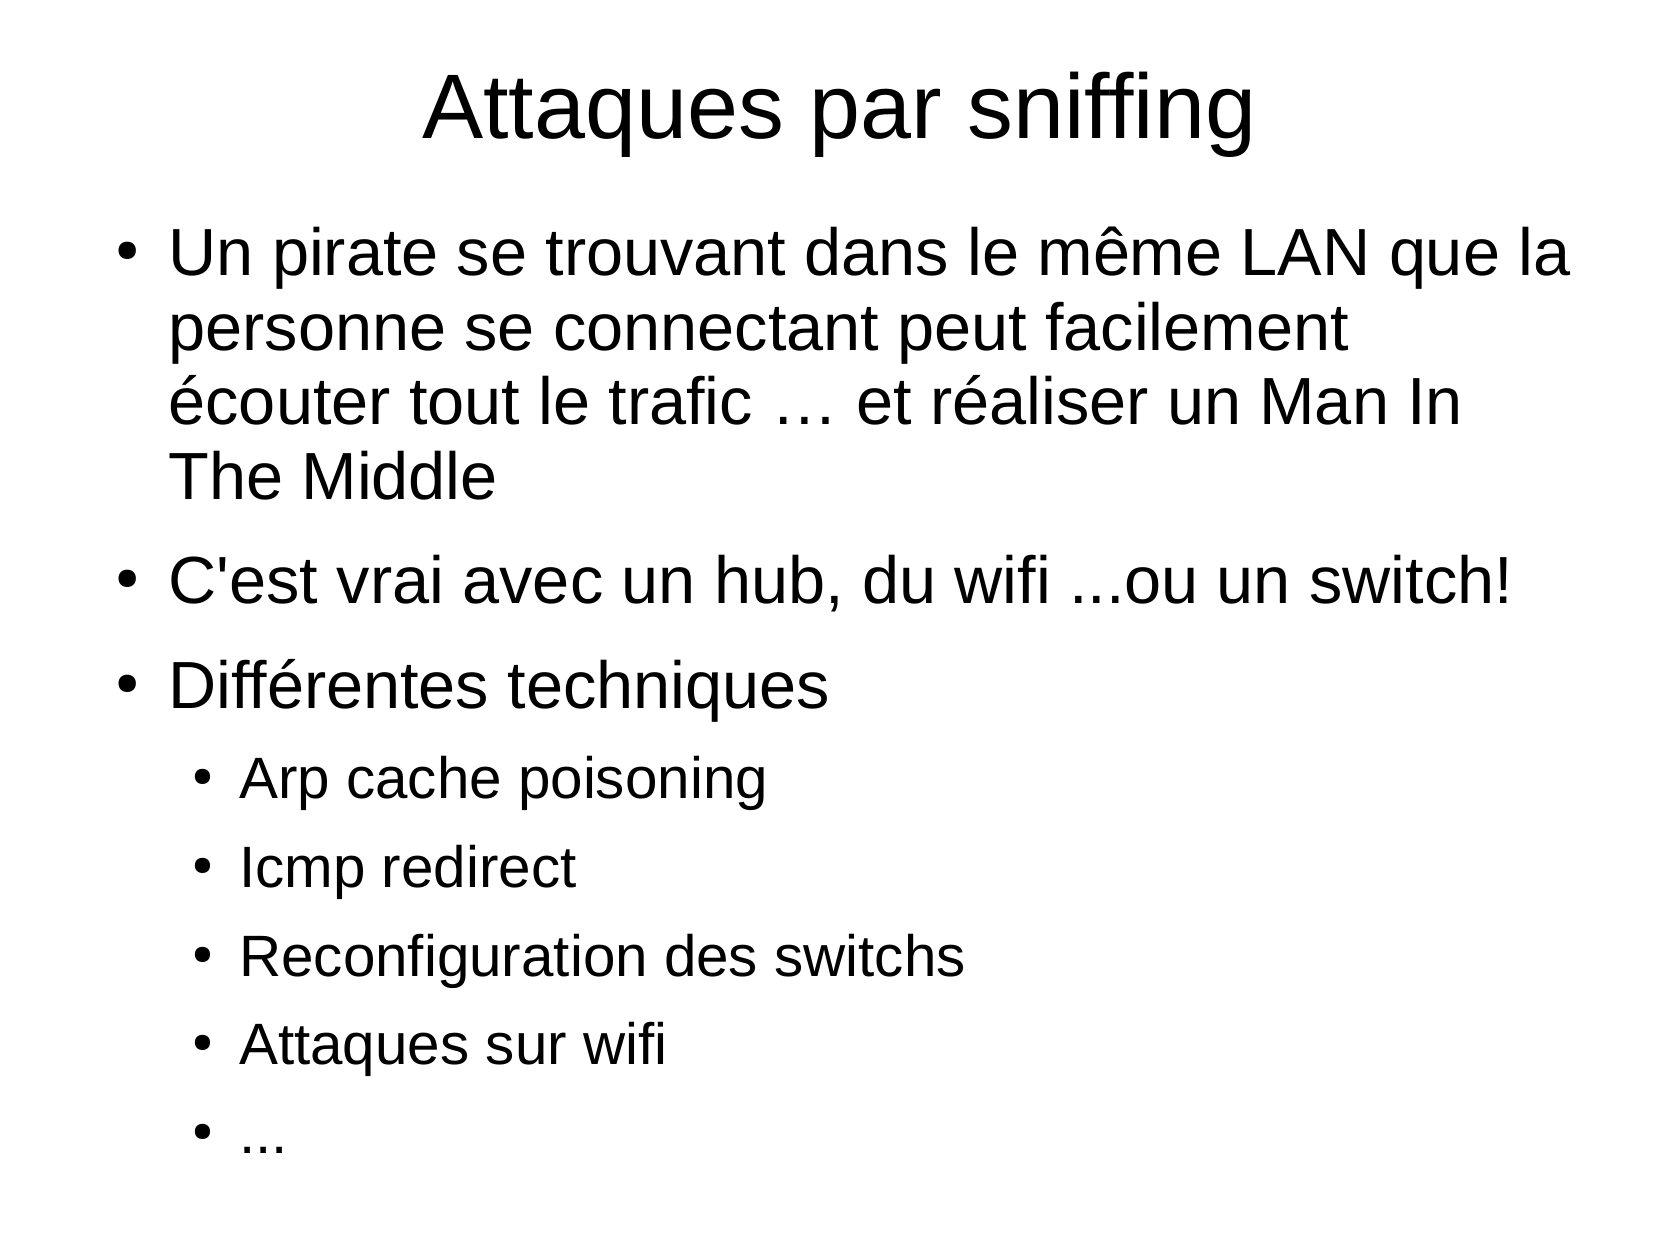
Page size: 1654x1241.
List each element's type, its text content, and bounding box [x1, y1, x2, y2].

list Un pirate se trouvant dans le même LAN que la personne se connectant peut facilement écouter tout le trafic … et réaliser un Man In The Middle C'est vrai avec un hub, du wifi ...ou un switch! Différentes techniques Arp cache poisoning Icmp redirect Reconfiguration des switchs Attaques sur wifi ... [97, 214, 1586, 1166]
title Attaques par sniffing [247, 32, 1433, 181]
